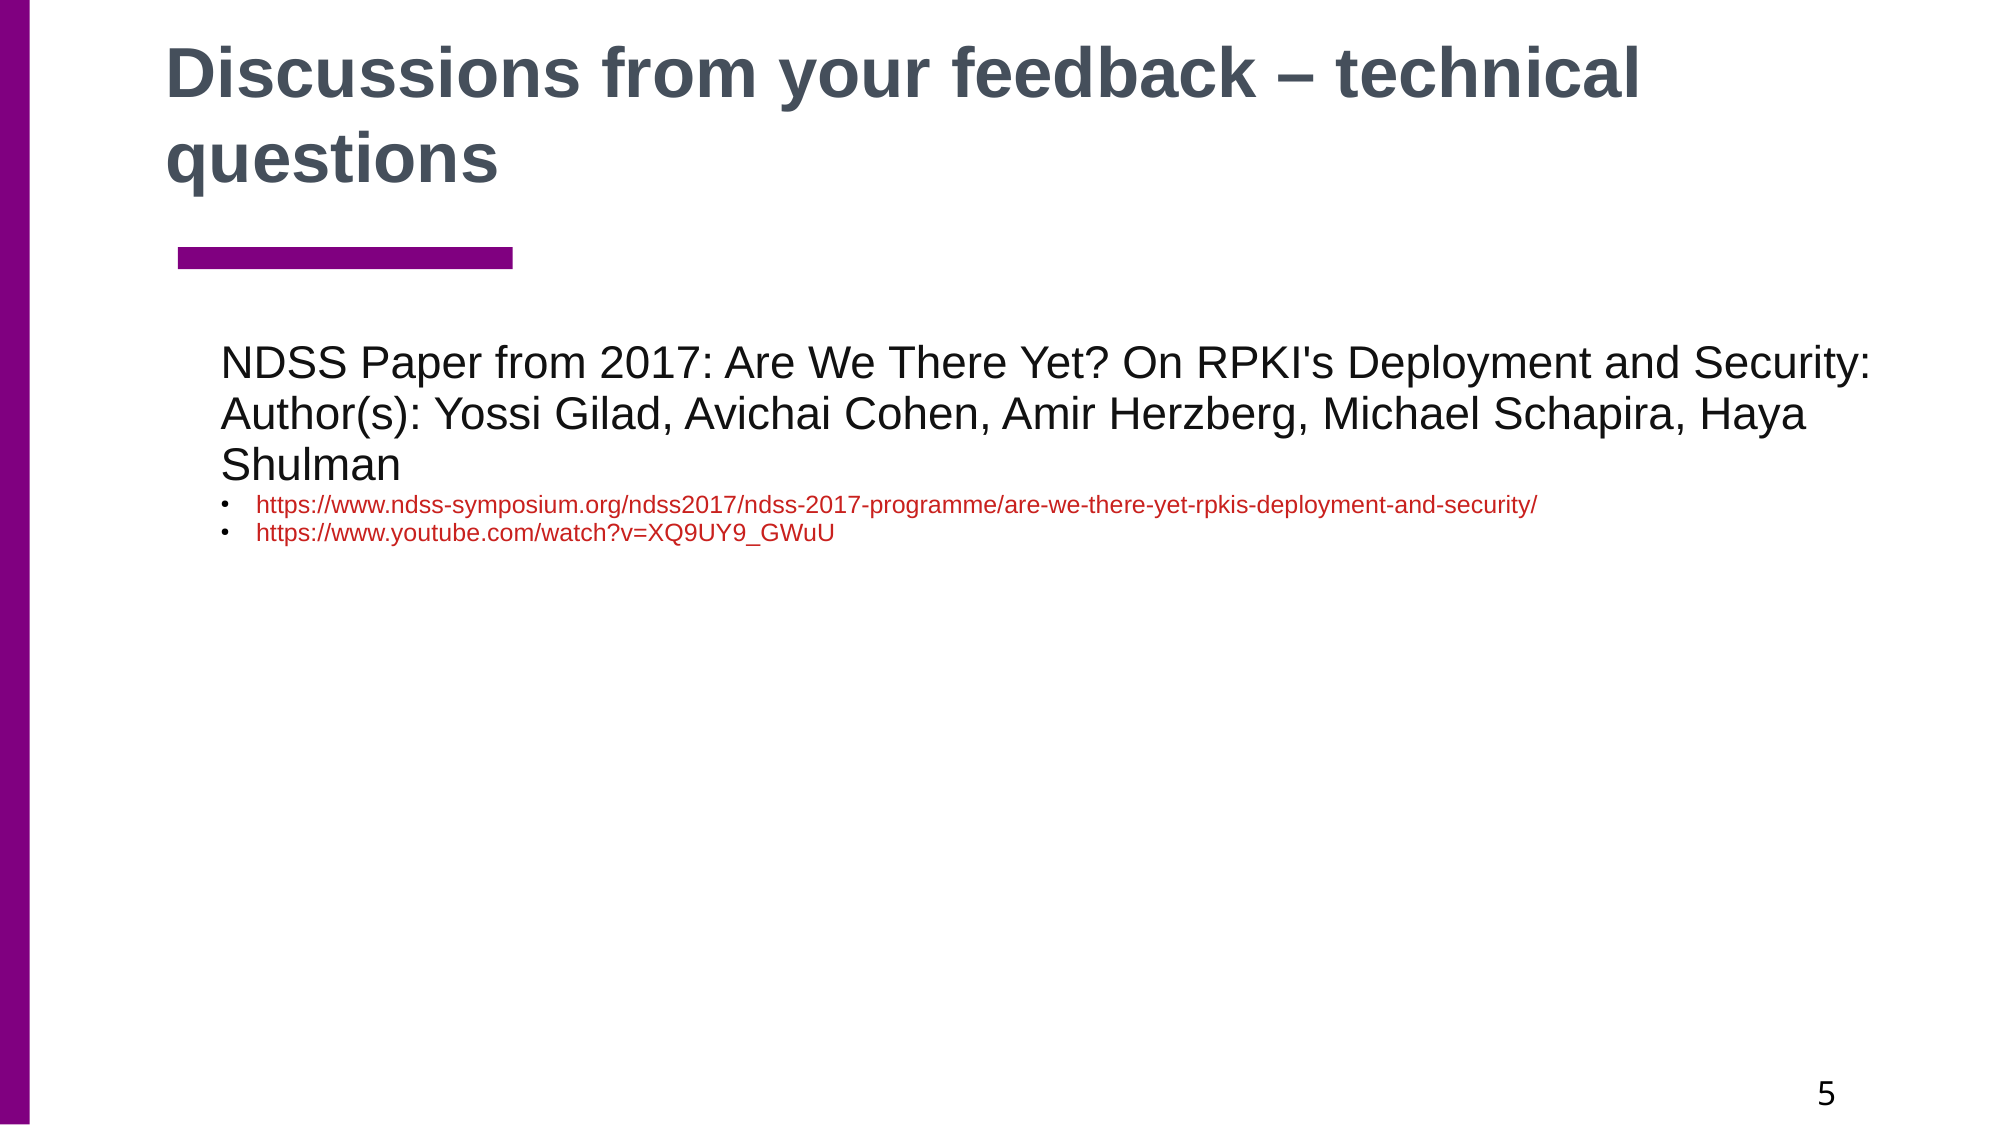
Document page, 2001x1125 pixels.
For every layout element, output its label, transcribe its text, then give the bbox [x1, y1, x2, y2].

text_box Discussions from your feedback – technical questions [151, 0, 1849, 212]
text_box NDSS Paper from 2017: Are We There Yet? On RPKI's Deployment and Security: Author(s): Yossi Gilad, Avichai Cohen, Amir Herzberg, Michael Schapira, Haya Shulman https://www.ndss-symposium.org/ndss2017/ndss-2017-programme/are-we-there-yet-rpkis-deployment-and-security/ https://www.youtube.com/watch?v=XQ9UY9_GWuU [135, 329, 1898, 1011]
